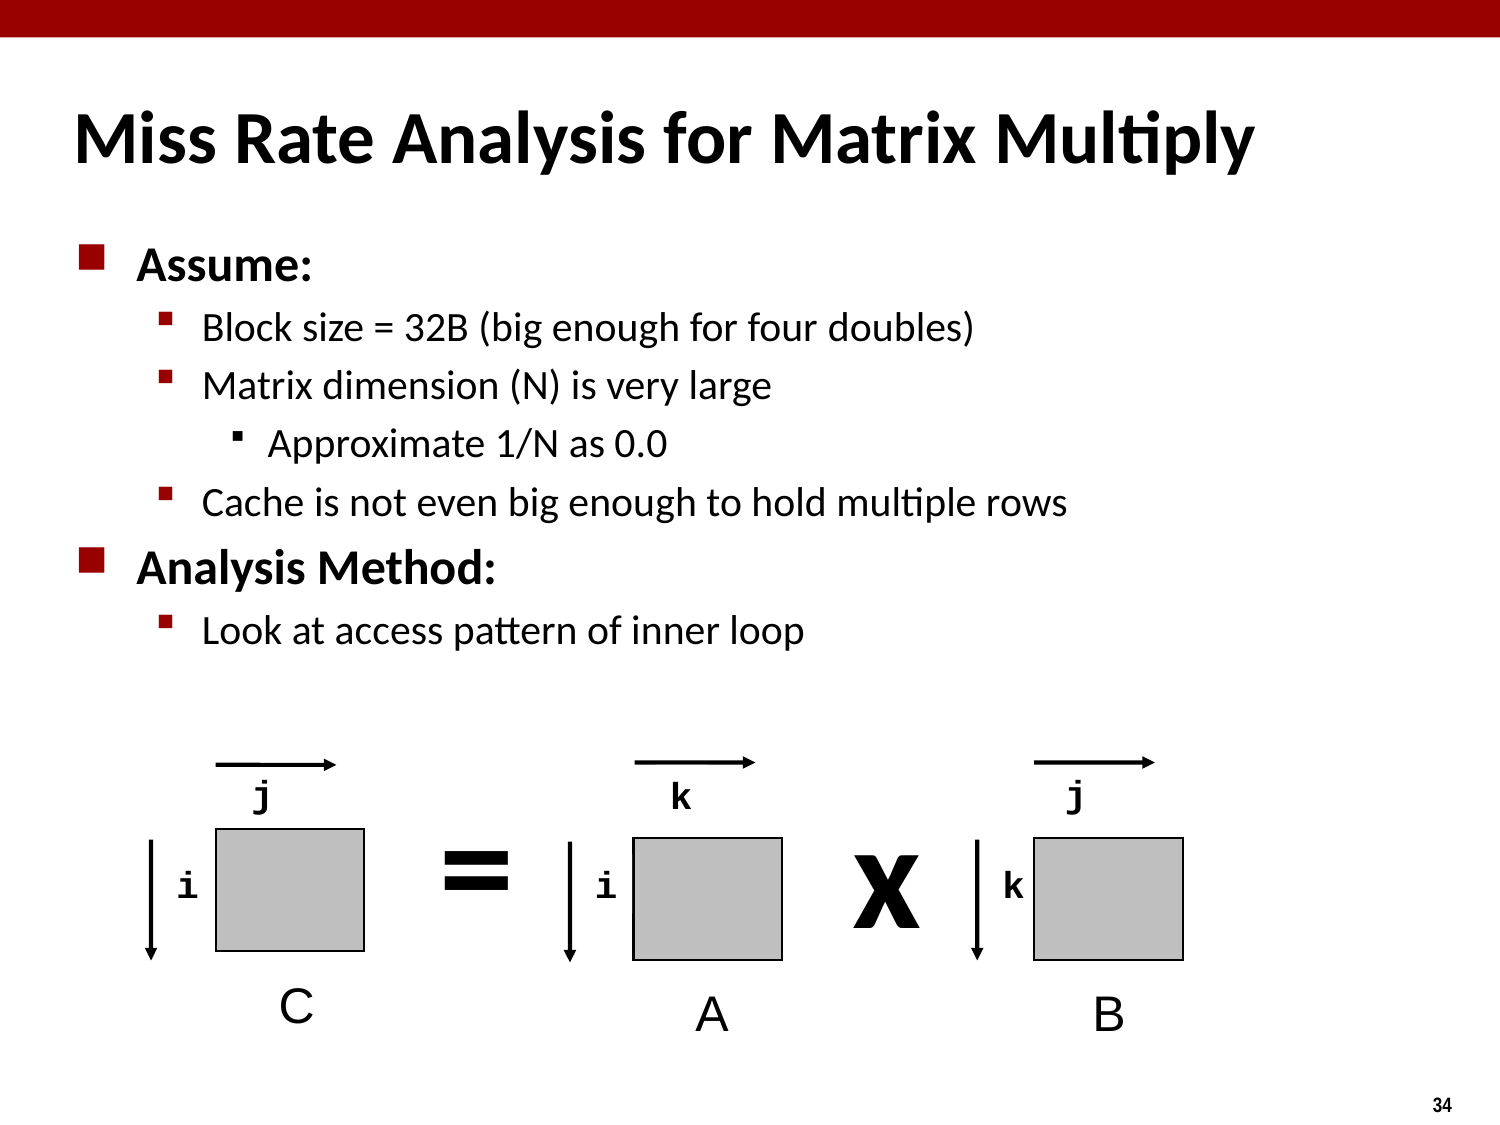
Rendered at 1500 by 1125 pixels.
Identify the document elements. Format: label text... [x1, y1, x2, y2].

title Miss Rate Analysis for Matrix Multiply [58, 71, 1304, 197]
text_box B [1077, 974, 1141, 1050]
text_box x [837, 771, 925, 966]
text_box [633, 838, 783, 961]
text_box [215, 828, 365, 951]
text_box = [424, 761, 513, 957]
text_box A [680, 974, 744, 1050]
text_box k [987, 853, 1034, 914]
text_box C [263, 965, 330, 1041]
text_box k [655, 764, 708, 825]
text_box i [579, 853, 633, 914]
text_box i [161, 853, 214, 914]
text_box j [1049, 765, 1103, 823]
text_box j [236, 767, 289, 823]
list Assume: Block size = 32B (big enough for four doubles) Matrix dimension (N) is very large Approximate 1/N as 0.0 Cache is not even big enough to hold multiple rows Analysis Method: Look at access pattern of inner loop [65, 223, 1361, 1040]
text_box [1034, 838, 1183, 961]
